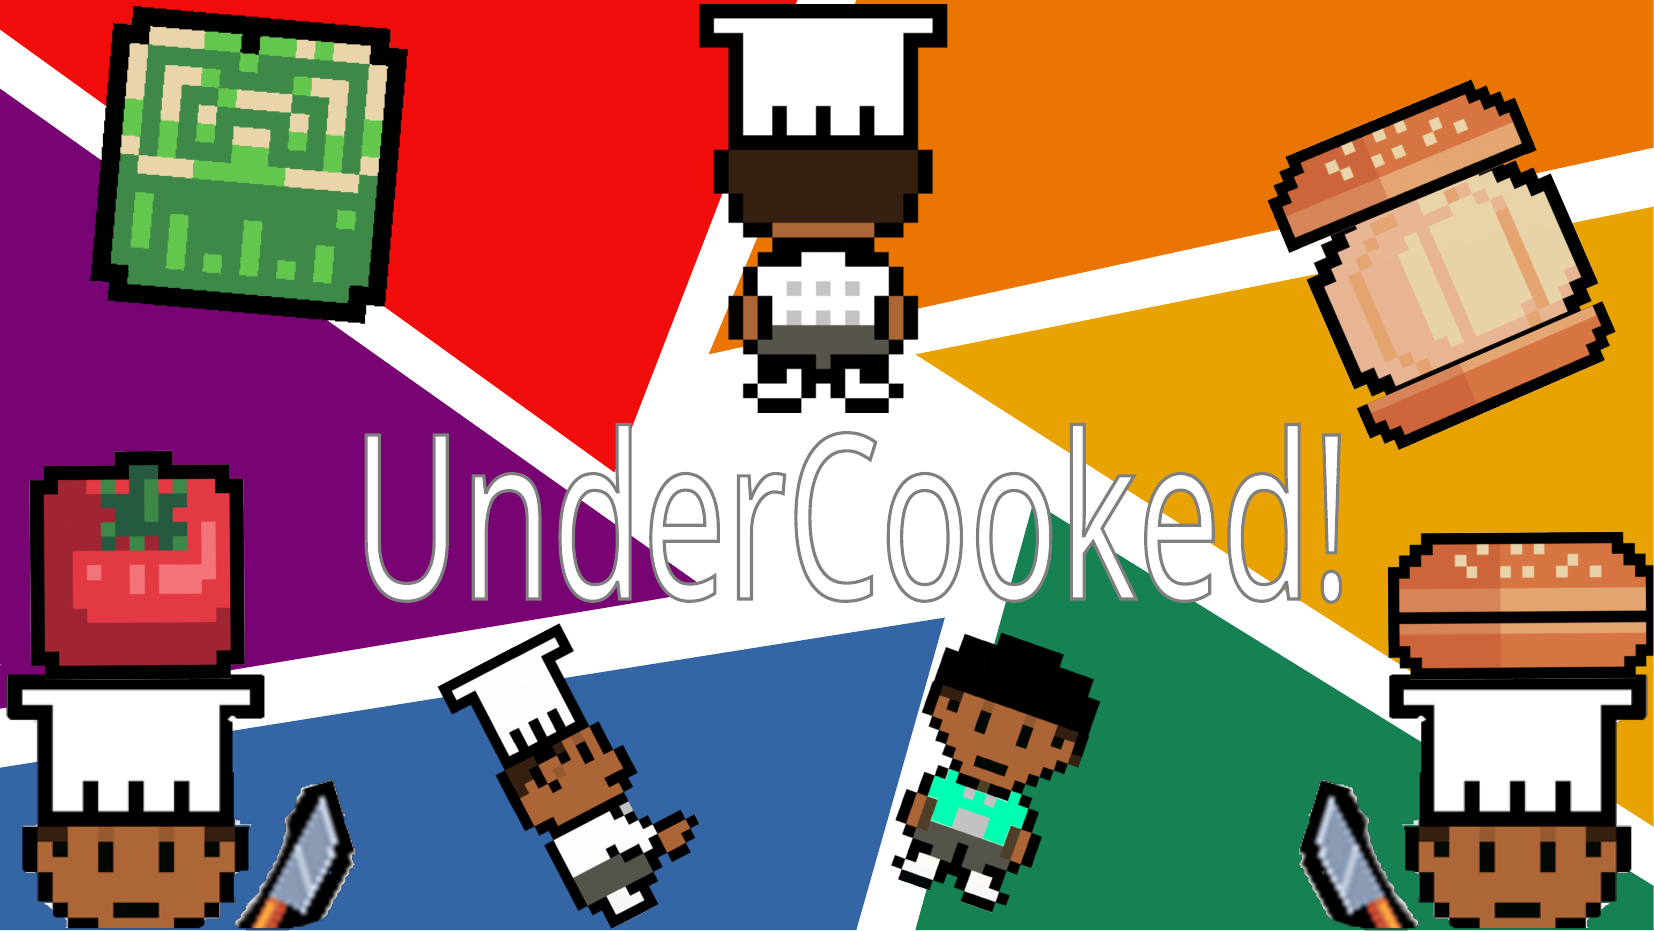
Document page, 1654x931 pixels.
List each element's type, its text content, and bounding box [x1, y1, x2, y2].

picture [0, 450, 355, 931]
picture [409, 608, 724, 931]
text_box UnderCooked! [977, 473, 1051, 598]
text_box UnderCooked! [1071, 424, 1137, 600]
text_box UnderCooked! [1228, 424, 1300, 602]
text_box UnderCooked! [366, 435, 448, 602]
picture [1254, 66, 1625, 459]
picture [88, 4, 409, 325]
text_box UnderCooked! [1322, 571, 1341, 603]
text_box UnderCooked! [888, 473, 962, 602]
text_box UnderCooked! [1323, 435, 1340, 553]
text_box UnderCooked! [738, 473, 785, 600]
picture [685, 4, 962, 413]
text_box UnderCooked! [795, 432, 876, 602]
picture [1299, 531, 1654, 931]
text_box UnderCooked! [473, 473, 541, 600]
text_box UnderCooked! [650, 473, 719, 602]
picture [856, 573, 1136, 927]
text_box UnderCooked! [560, 424, 631, 602]
text_box UnderCooked! [1145, 473, 1214, 602]
